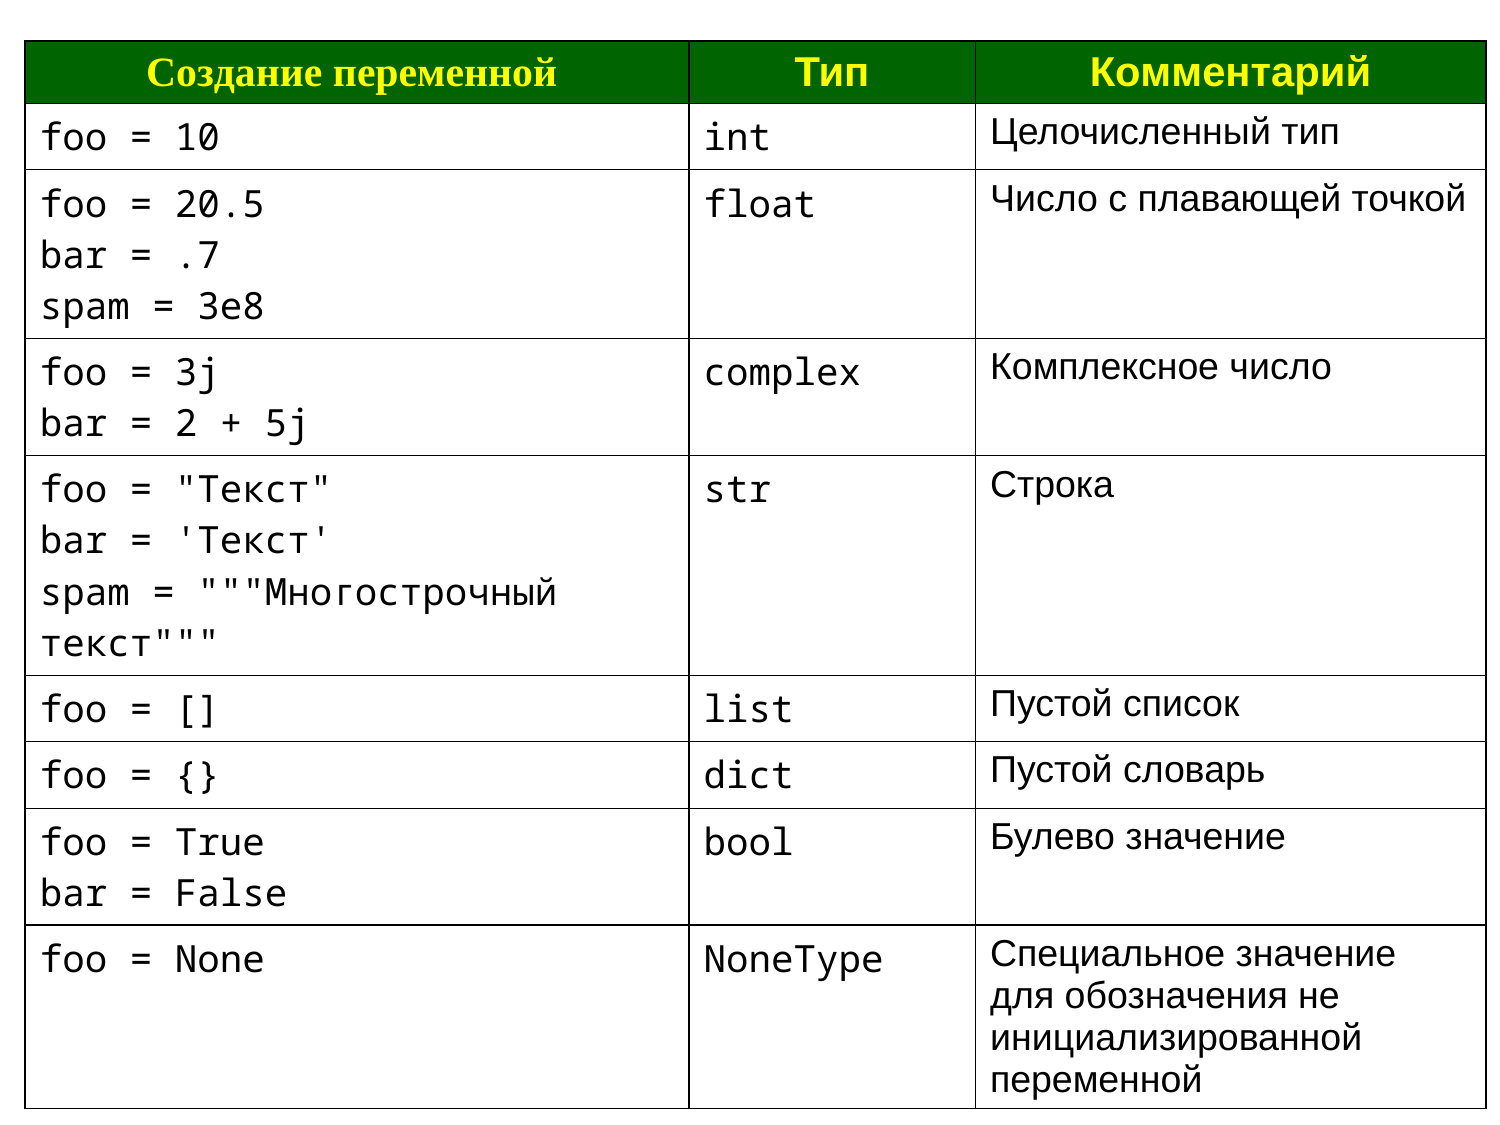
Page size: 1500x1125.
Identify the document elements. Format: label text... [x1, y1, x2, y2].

table_cell foo = 3j bar = 2 + 5j [26, 339, 688, 455]
table_cell complex [690, 339, 975, 455]
table_cell Число с плавающей точкой [976, 170, 1485, 338]
table_cell Специальное значение для обозначения не инициализированной переменной [976, 926, 1485, 1108]
table_cell bool [690, 809, 975, 924]
table_cell foo = "Текст" bar = 'Текст' spam = """Многострочный текст""" [26, 456, 688, 675]
table_cell foo = None [26, 926, 688, 1108]
table_header Комментарий [976, 42, 1485, 103]
table_cell foo = True bar = False [26, 809, 688, 924]
table_cell dict [690, 742, 975, 808]
table_cell str [690, 456, 975, 675]
table_cell foo = {} [26, 742, 688, 808]
table_header Тип [690, 42, 975, 103]
table_cell Булево значение [976, 809, 1485, 924]
table_header Создание переменной [26, 42, 688, 103]
table_cell float [690, 170, 975, 338]
table_cell foo = 10 [26, 104, 688, 169]
table_cell Целочисленный тип [976, 104, 1485, 169]
table_cell list [690, 676, 975, 741]
table_cell int [690, 104, 975, 169]
table_cell Пустой список [976, 676, 1485, 741]
table_cell Комплексное число [976, 339, 1485, 455]
table_cell NoneType [690, 926, 975, 1108]
table_cell Строка [976, 456, 1485, 675]
table_cell Пустой словарь [976, 742, 1485, 808]
table_cell foo = 20.5 bar = .7 spam = 3e8 [26, 170, 688, 338]
table_cell foo = [] [26, 676, 688, 741]
